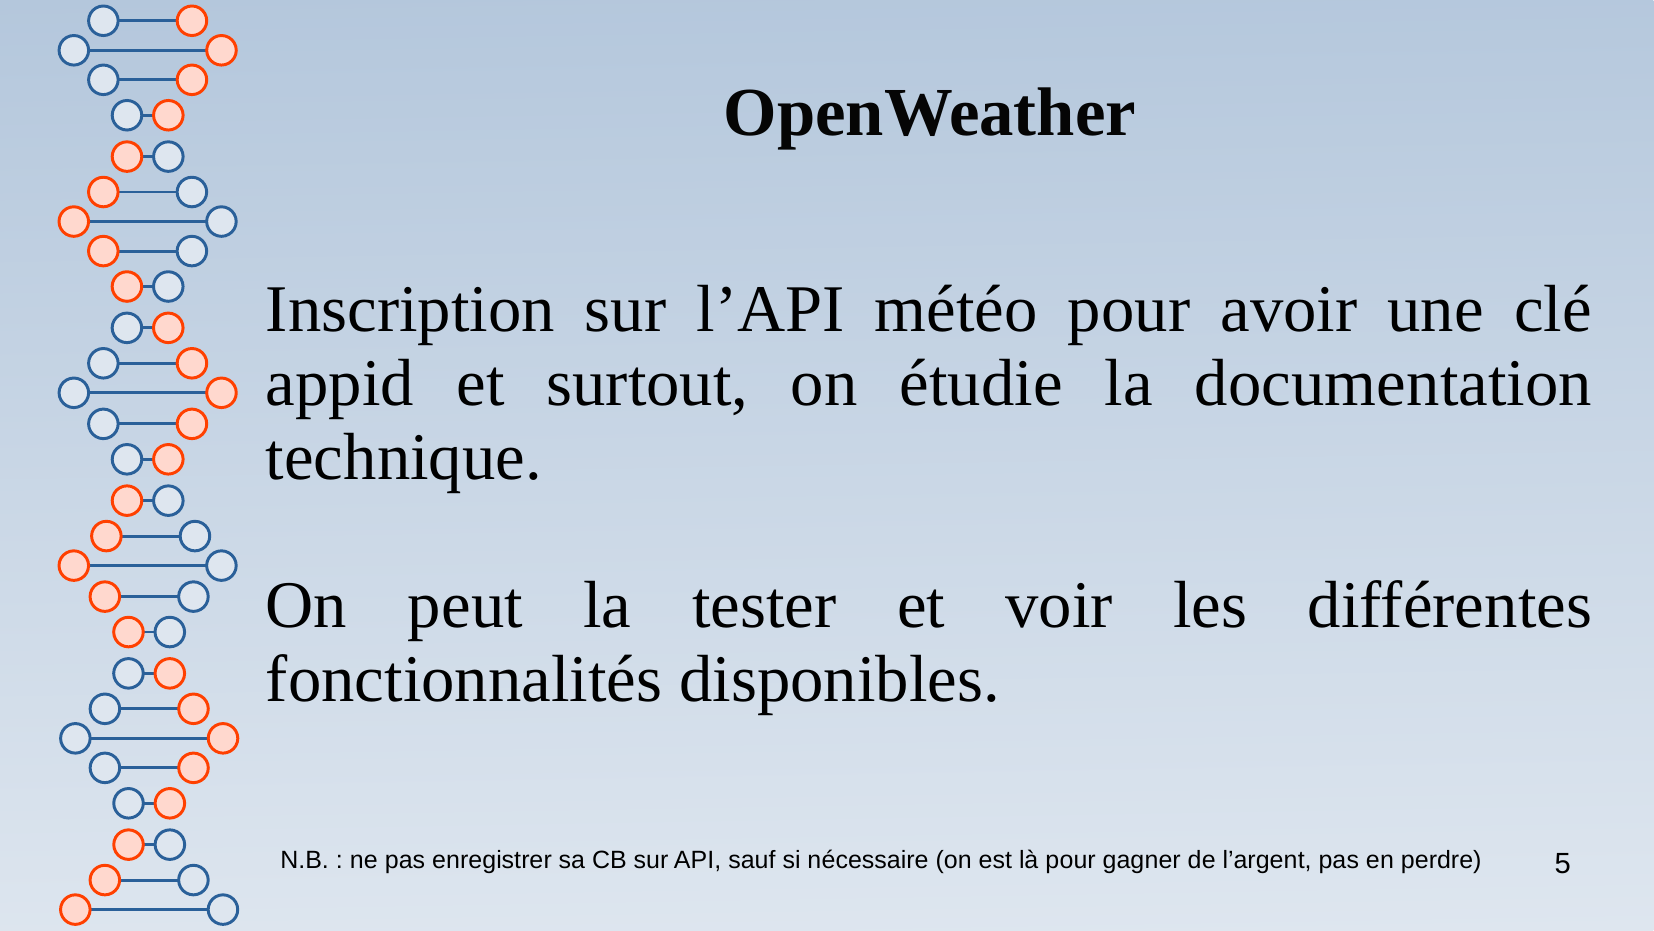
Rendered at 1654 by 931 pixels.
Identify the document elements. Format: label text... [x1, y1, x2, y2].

title OpenWeather [265, 35, 1595, 189]
text_box N.B. : ne pas enregistrer sa CB sur API, sauf si nécessaire (on est là pour gagner de l’argent, pas en perdre) [265, 838, 1506, 886]
subtitle Inscription sur l’API météo pour avoir une clé appid et surtout, on étudie la documentation technique. On peut la tester et voir les différentes fonctionnalités disponibles. [265, 224, 1595, 764]
